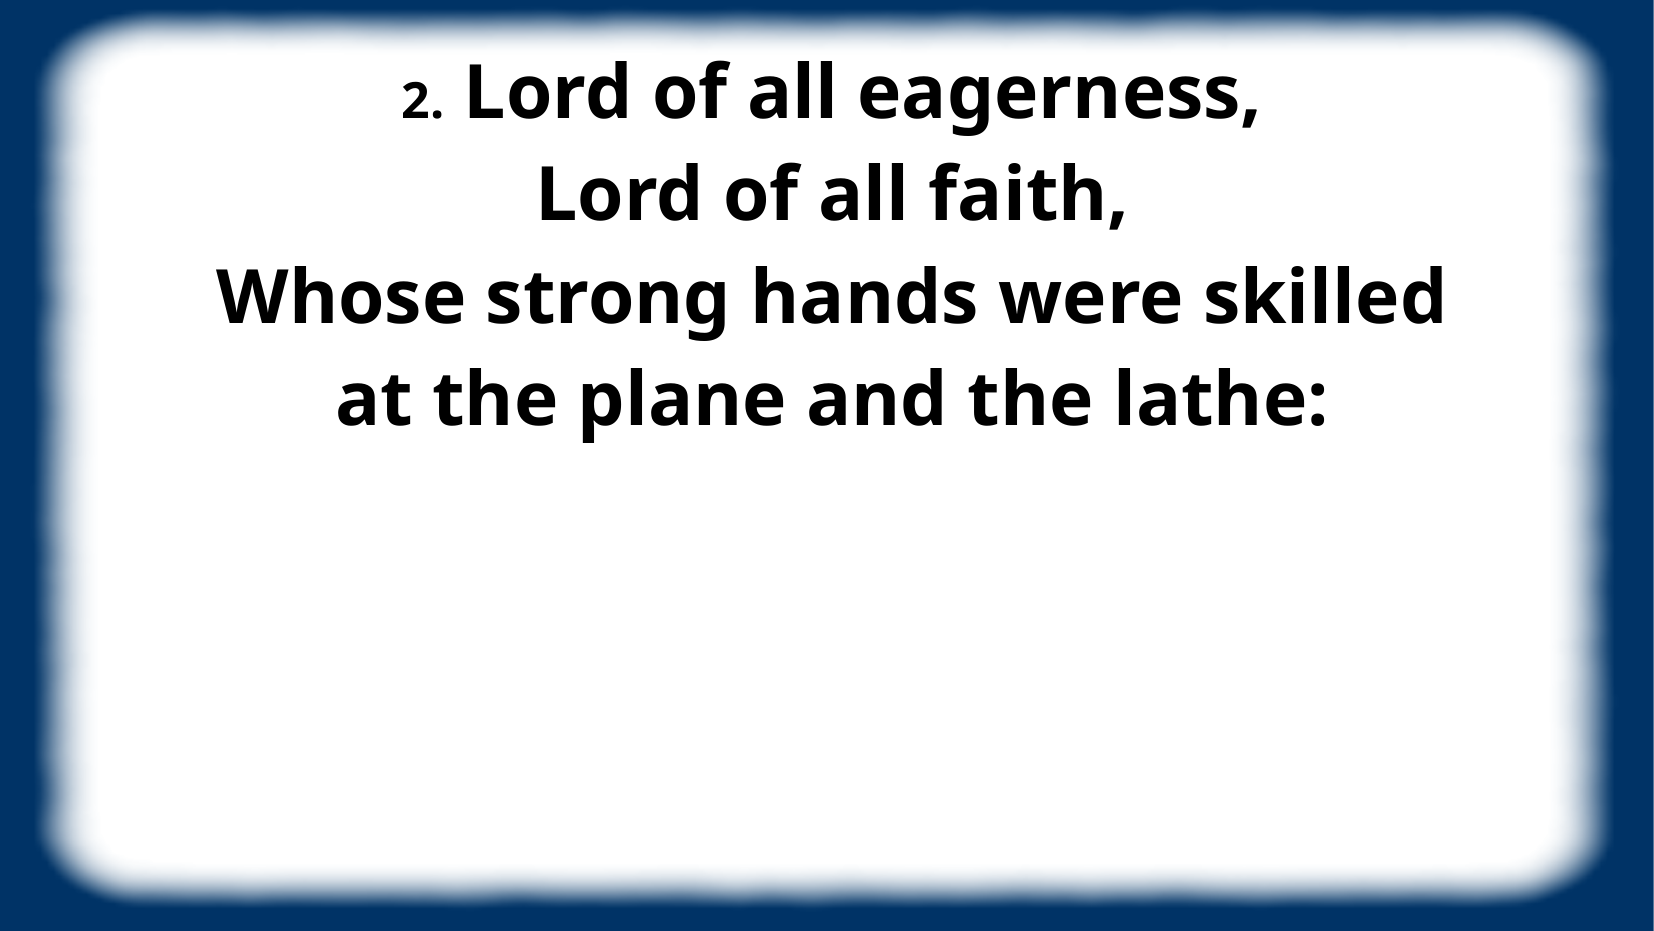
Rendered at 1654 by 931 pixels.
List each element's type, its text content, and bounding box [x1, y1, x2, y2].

picture [0, 0, 1654, 931]
text_box 2. Lord of all eagerness, Lord of all faith, Whose strong hands were skilled at the plane and the lathe: [75, 31, 1591, 446]
